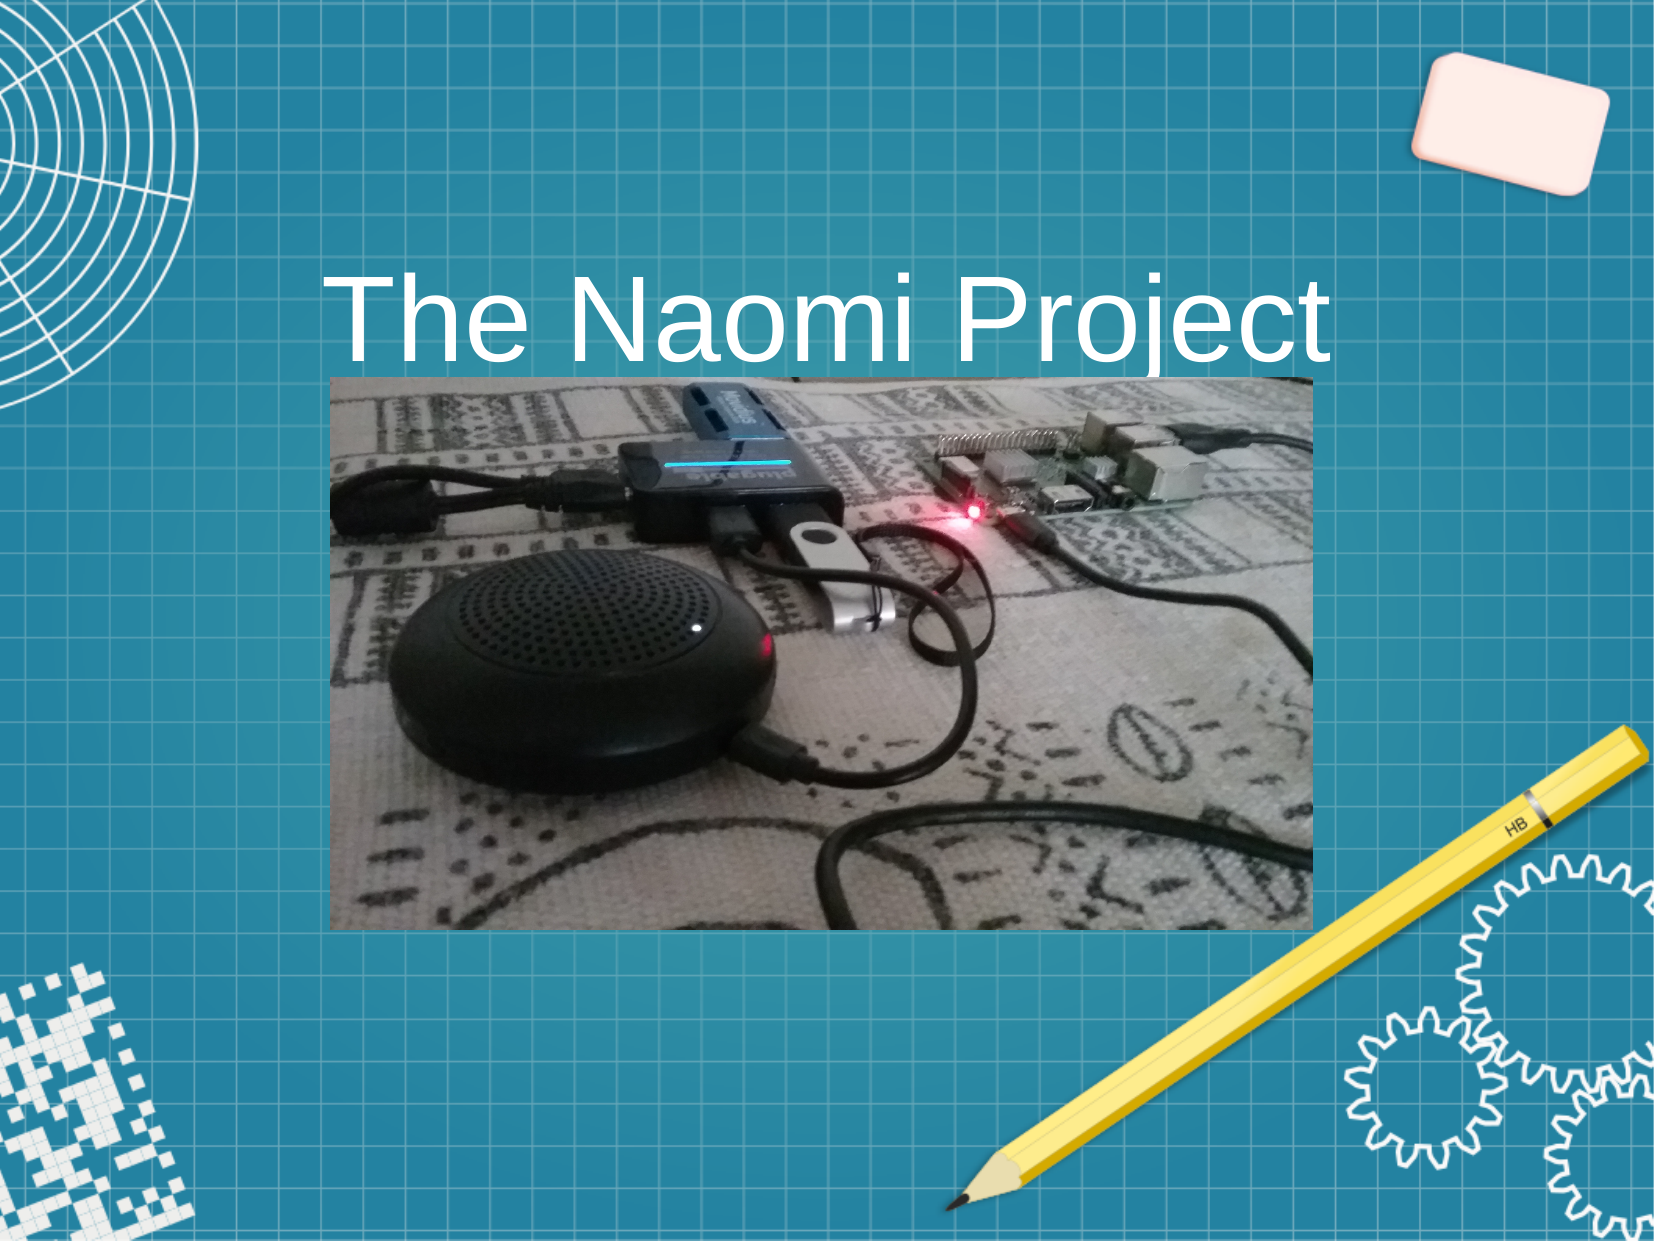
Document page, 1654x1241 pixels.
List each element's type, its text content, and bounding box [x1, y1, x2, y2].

picture [0, 0, 1654, 1241]
title The Naomi Project [82, 177, 1571, 461]
